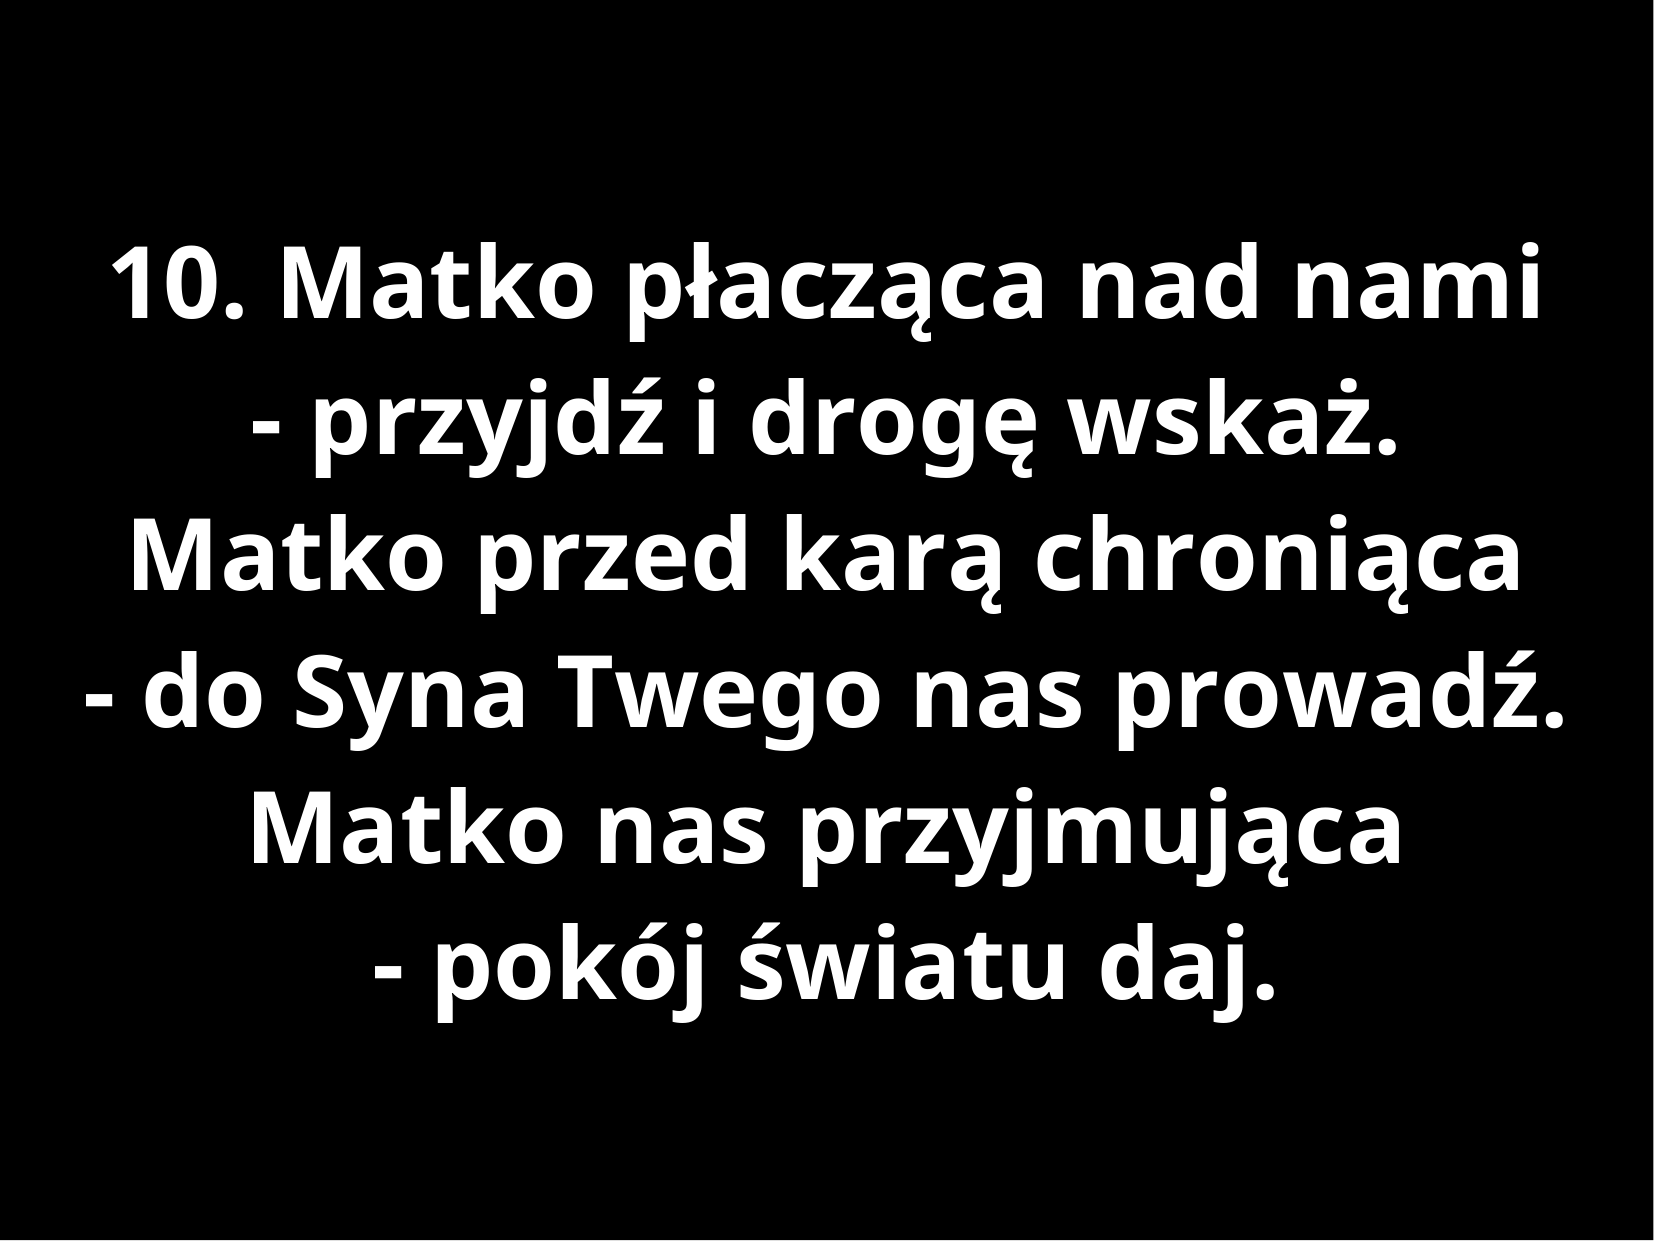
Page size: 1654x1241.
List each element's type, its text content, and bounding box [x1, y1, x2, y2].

title 10. Matko płacząca nad nami - przyjdź i drogę wskaż. Matko przed karą chroniąca - do Syna Twego nas prowadź. Matko nas przyjmująca - pokój światu daj. [0, 0, 1654, 1241]
